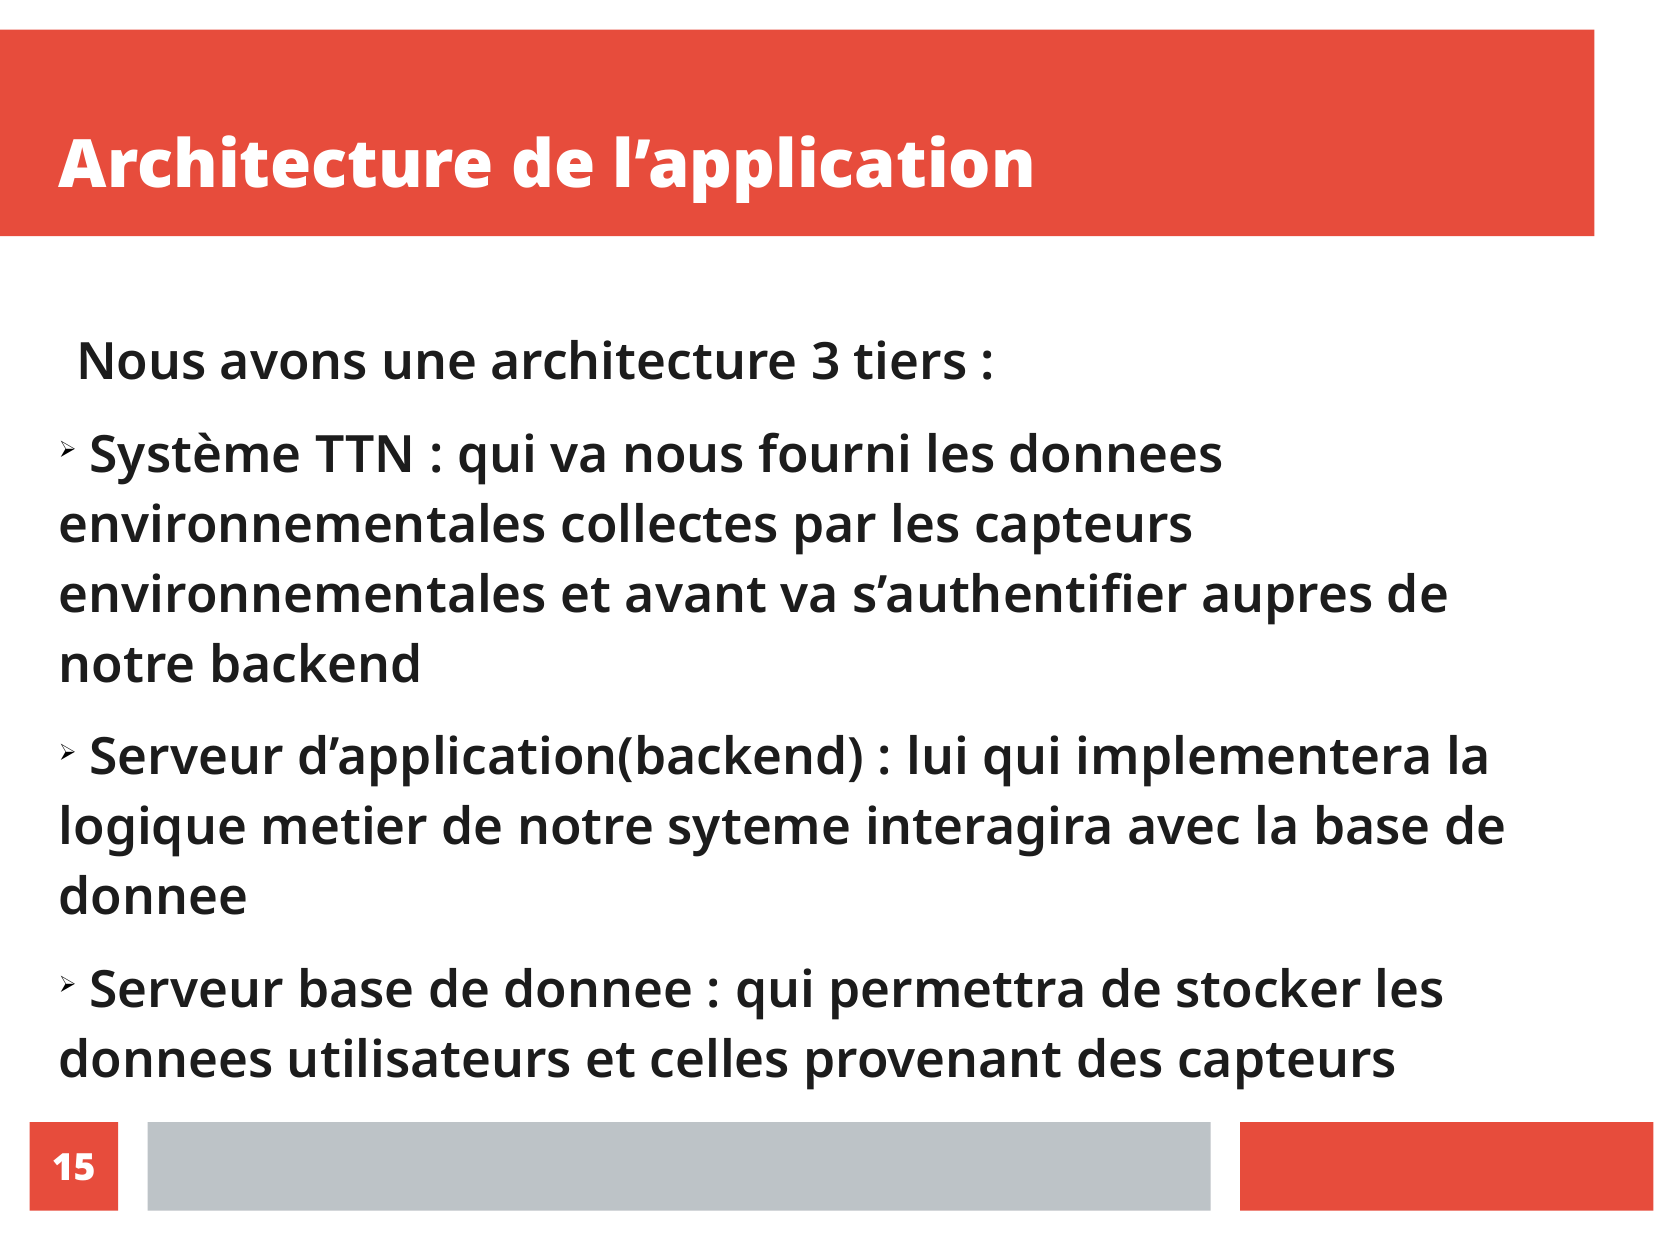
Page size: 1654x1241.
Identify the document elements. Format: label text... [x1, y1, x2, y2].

title Architecture de l’application [59, 59, 1595, 207]
list Nous avons une architecture 3 tiers : Système TTN : qui va nous fourni les donnees environnementales collectes par les capteurs environnementales et avant va s’authentifier aupres de notre backend Serveur d’application(backend) : lui qui implementera la logique metier de notre syteme interagira avec la base de donnee Serveur base de donnee : qui permettra de stocker les donnees utilisateurs et celles provenant des capteurs [59, 324, 1565, 1093]
